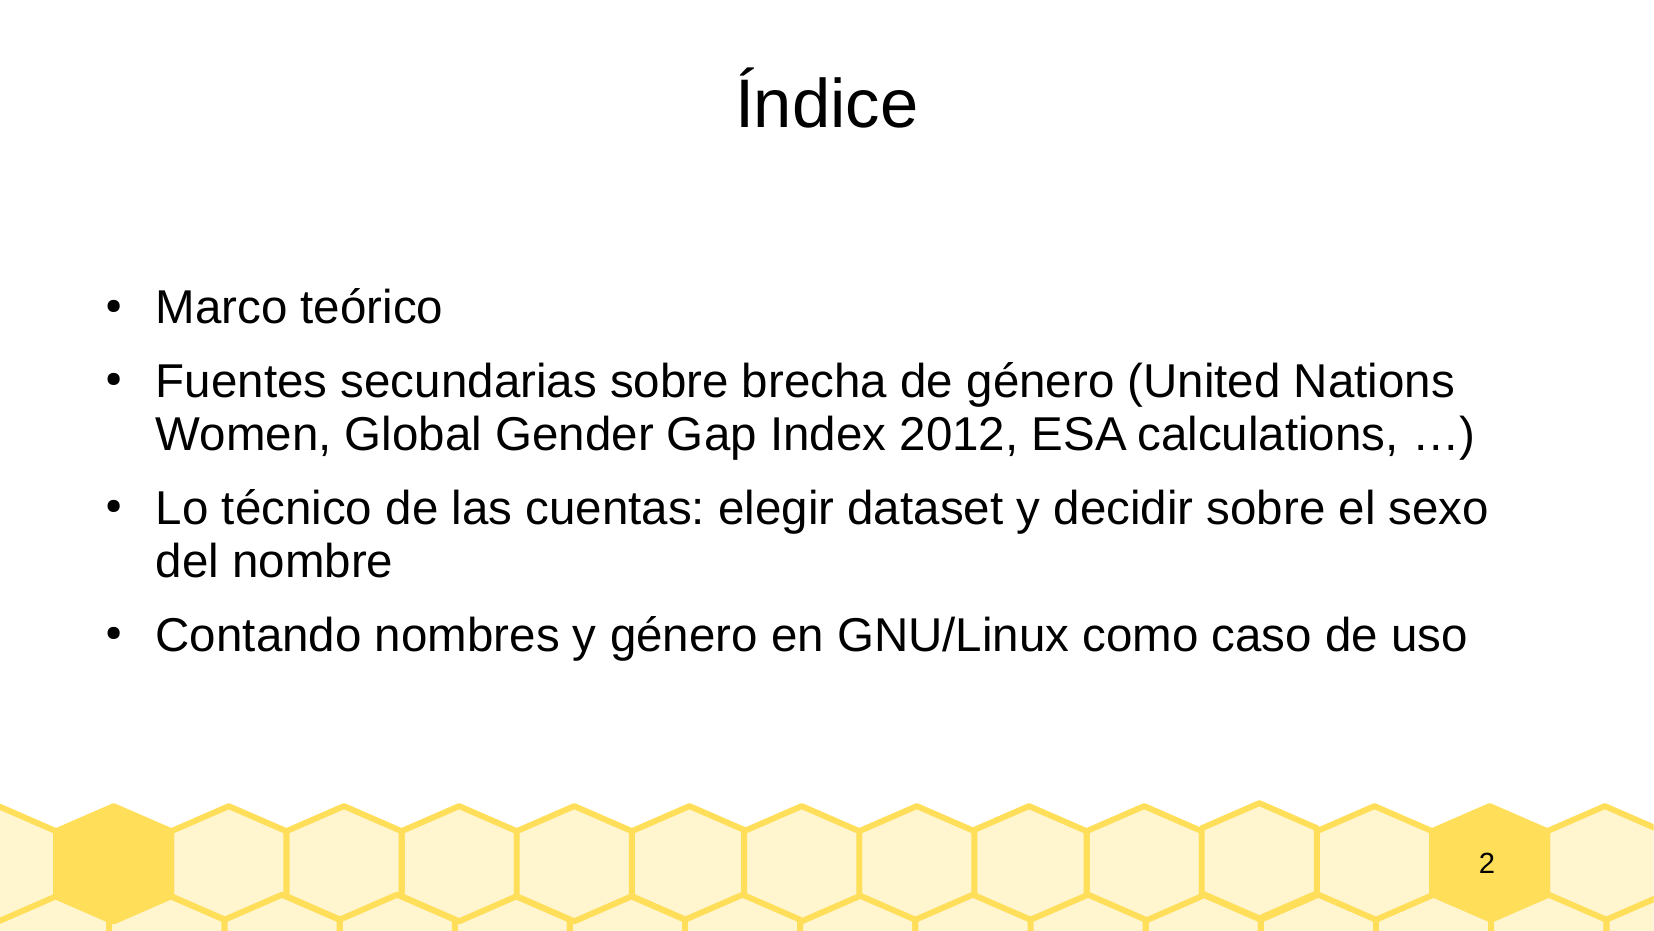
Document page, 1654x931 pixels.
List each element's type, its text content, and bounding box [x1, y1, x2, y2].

list Marco teórico Fuentes secundarias sobre brecha de género (United Nations Women, Global Gender Gap Index 2012, ESA calculations, …) Lo técnico de las cuentas: elegir dataset y decidir sobre el sexo del nombre Contando nombres y género en GNU/Linux como caso de uso [88, 206, 1565, 739]
title Índice [88, 29, 1565, 178]
